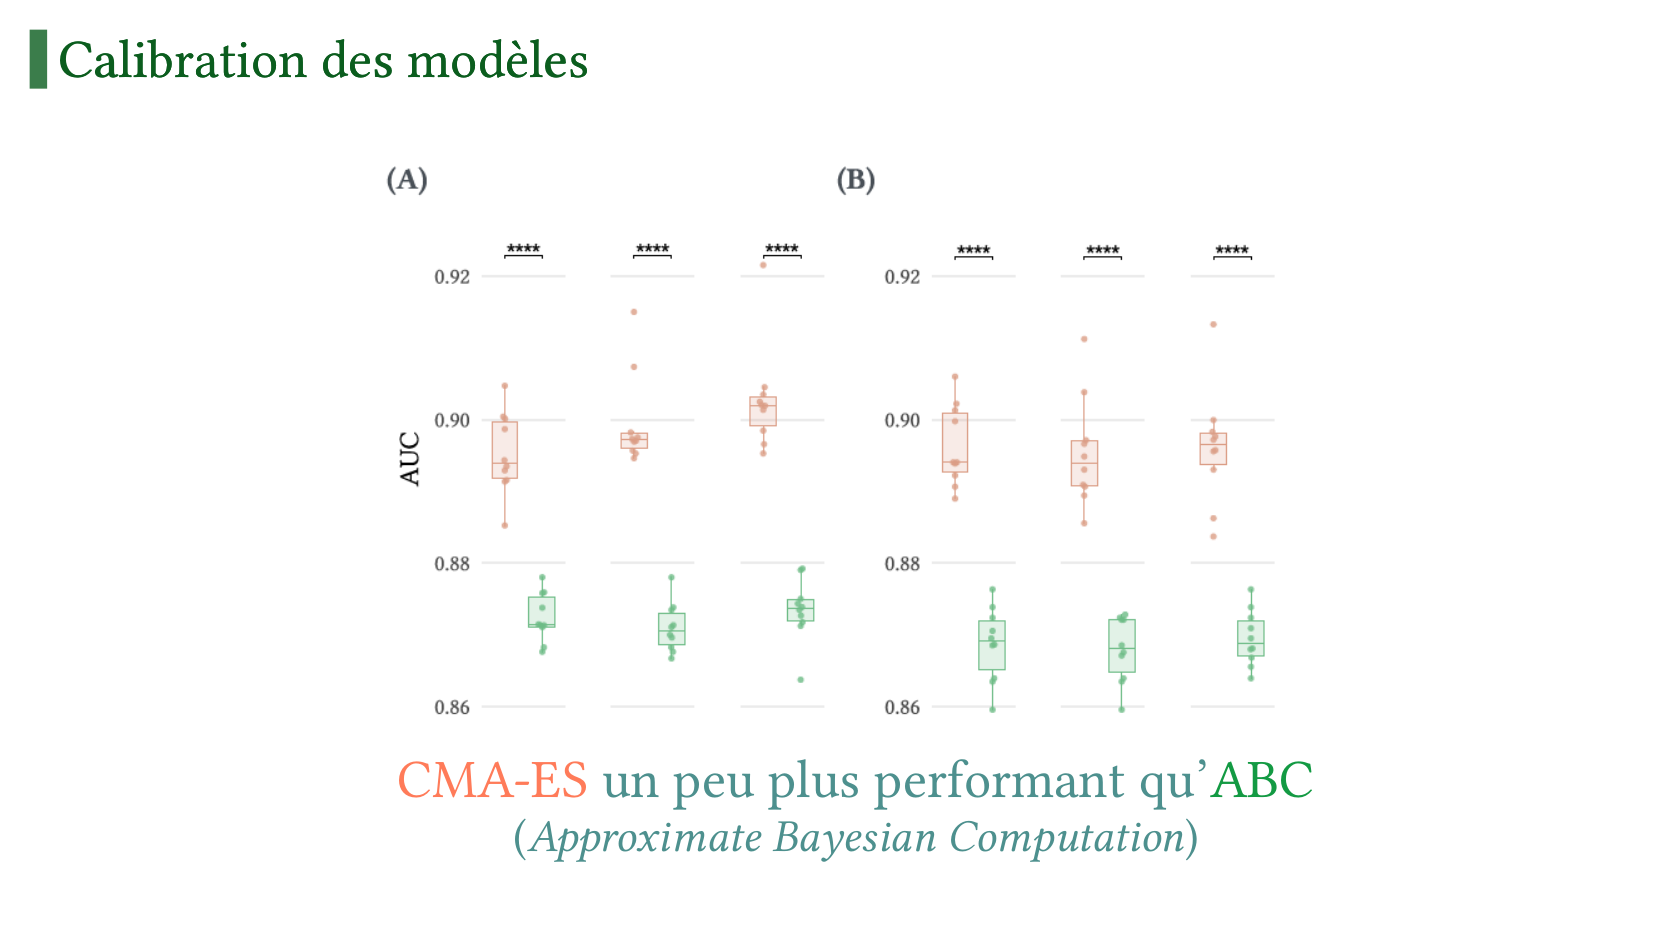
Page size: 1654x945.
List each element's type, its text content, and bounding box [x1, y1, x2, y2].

text_box CMA-ES un peu plus performant qu’ABC (Approximate Bayesian Computation) [295, 744, 1418, 868]
text_box Calibration des modèles [59, 29, 1571, 119]
text_box [29, 29, 48, 89]
picture [363, 155, 1291, 738]
